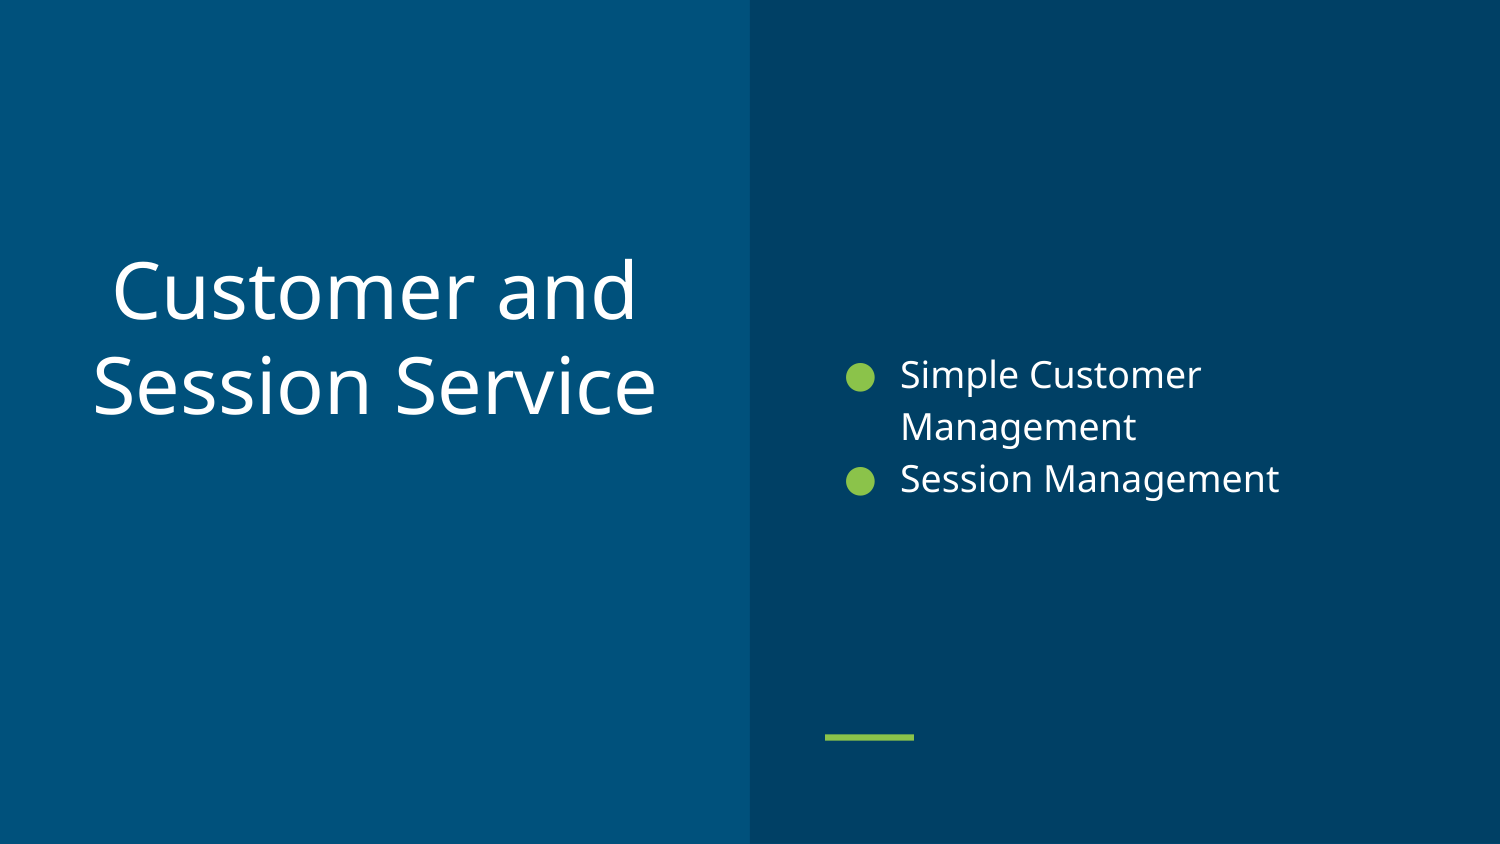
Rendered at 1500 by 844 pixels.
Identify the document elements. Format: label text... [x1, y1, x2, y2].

title Customer and Session Service [43, 198, 708, 446]
list Simple Customer Management Session Management [810, 118, 1440, 725]
